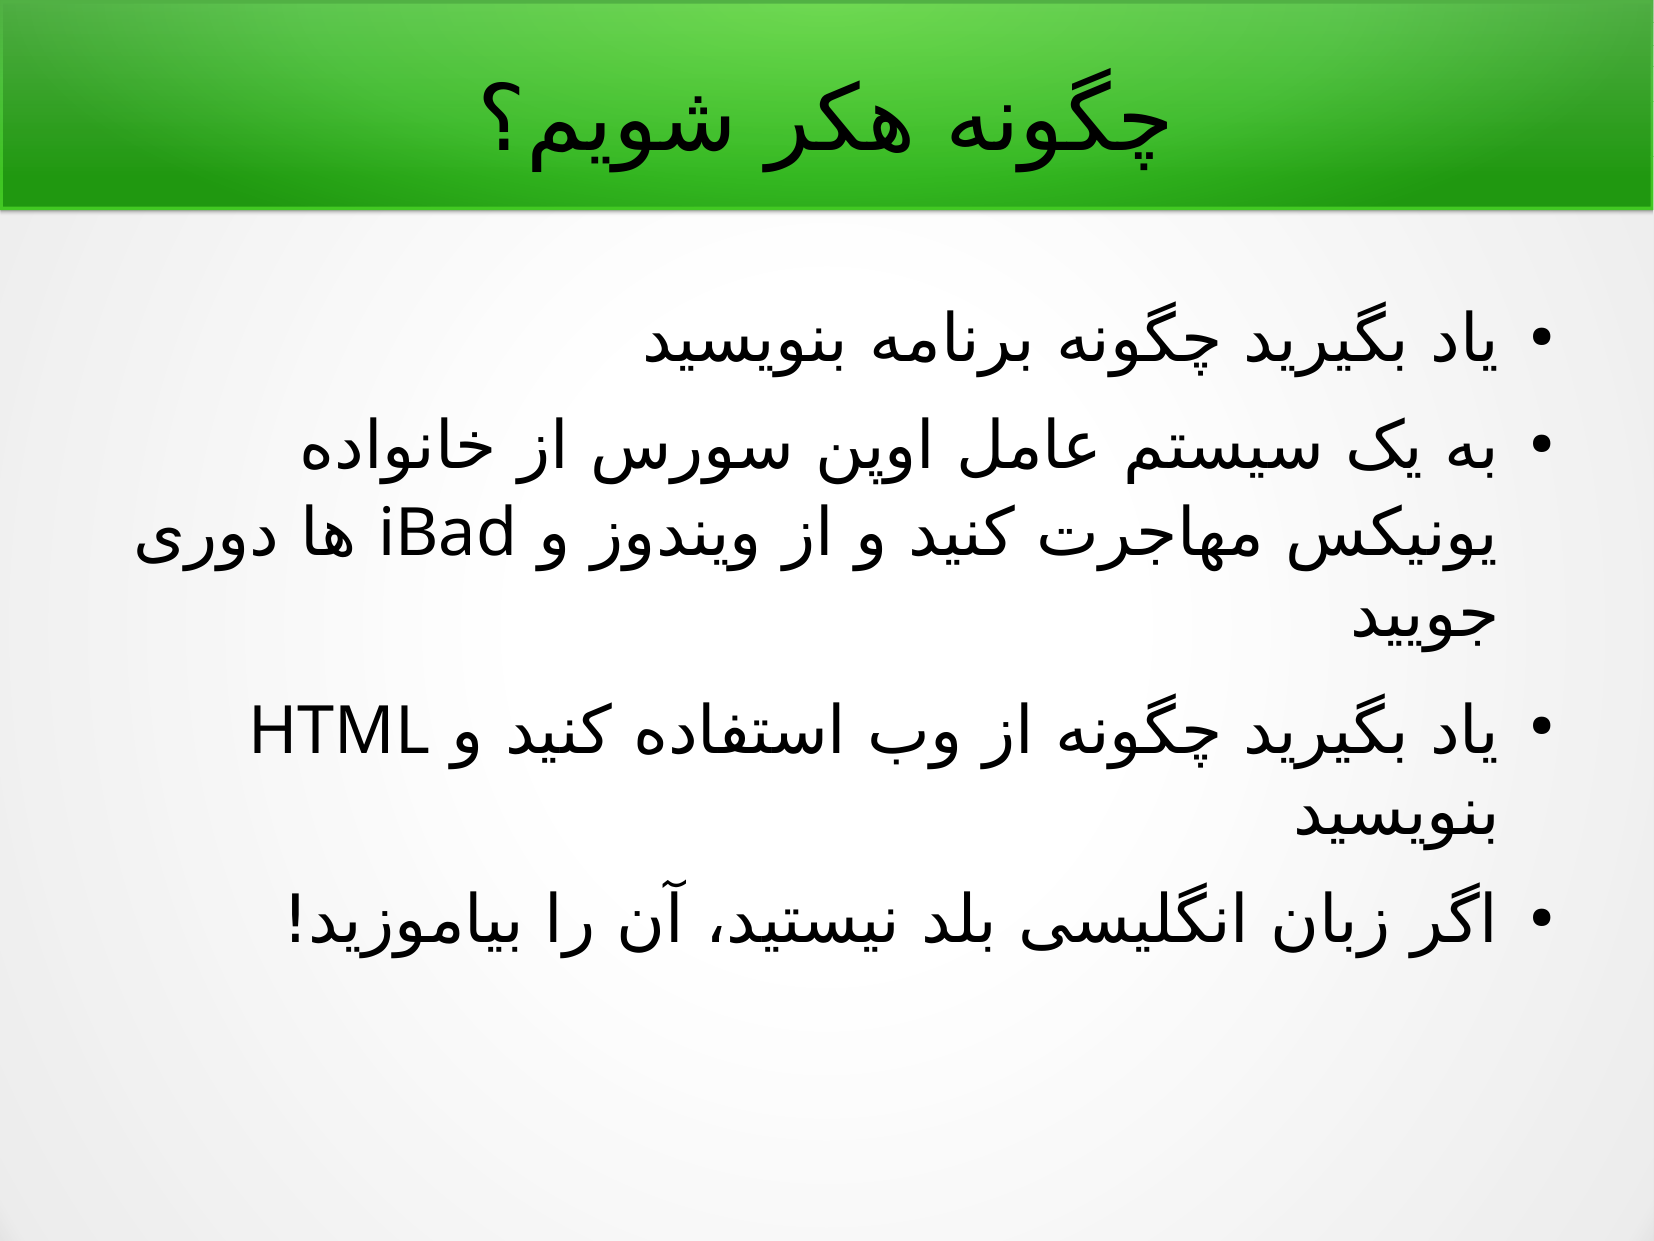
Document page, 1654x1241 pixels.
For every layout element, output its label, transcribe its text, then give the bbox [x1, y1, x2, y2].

list یاد بگیرید چگونه برنامه بنویسید به یک سیستم عامل اوپن سورس از خانواده یونیکس مهاجرت کنید و از ویندوز و iBad ها دوری جویید یاد بگیرید چگونه از وب استفاده کنید و HTML بنویسید اگر زبان انگلیسی بلد نیستید، آن را بیاموزید! [82, 299, 1571, 1019]
title چگونه هکر شویم؟ [82, 30, 1571, 206]
